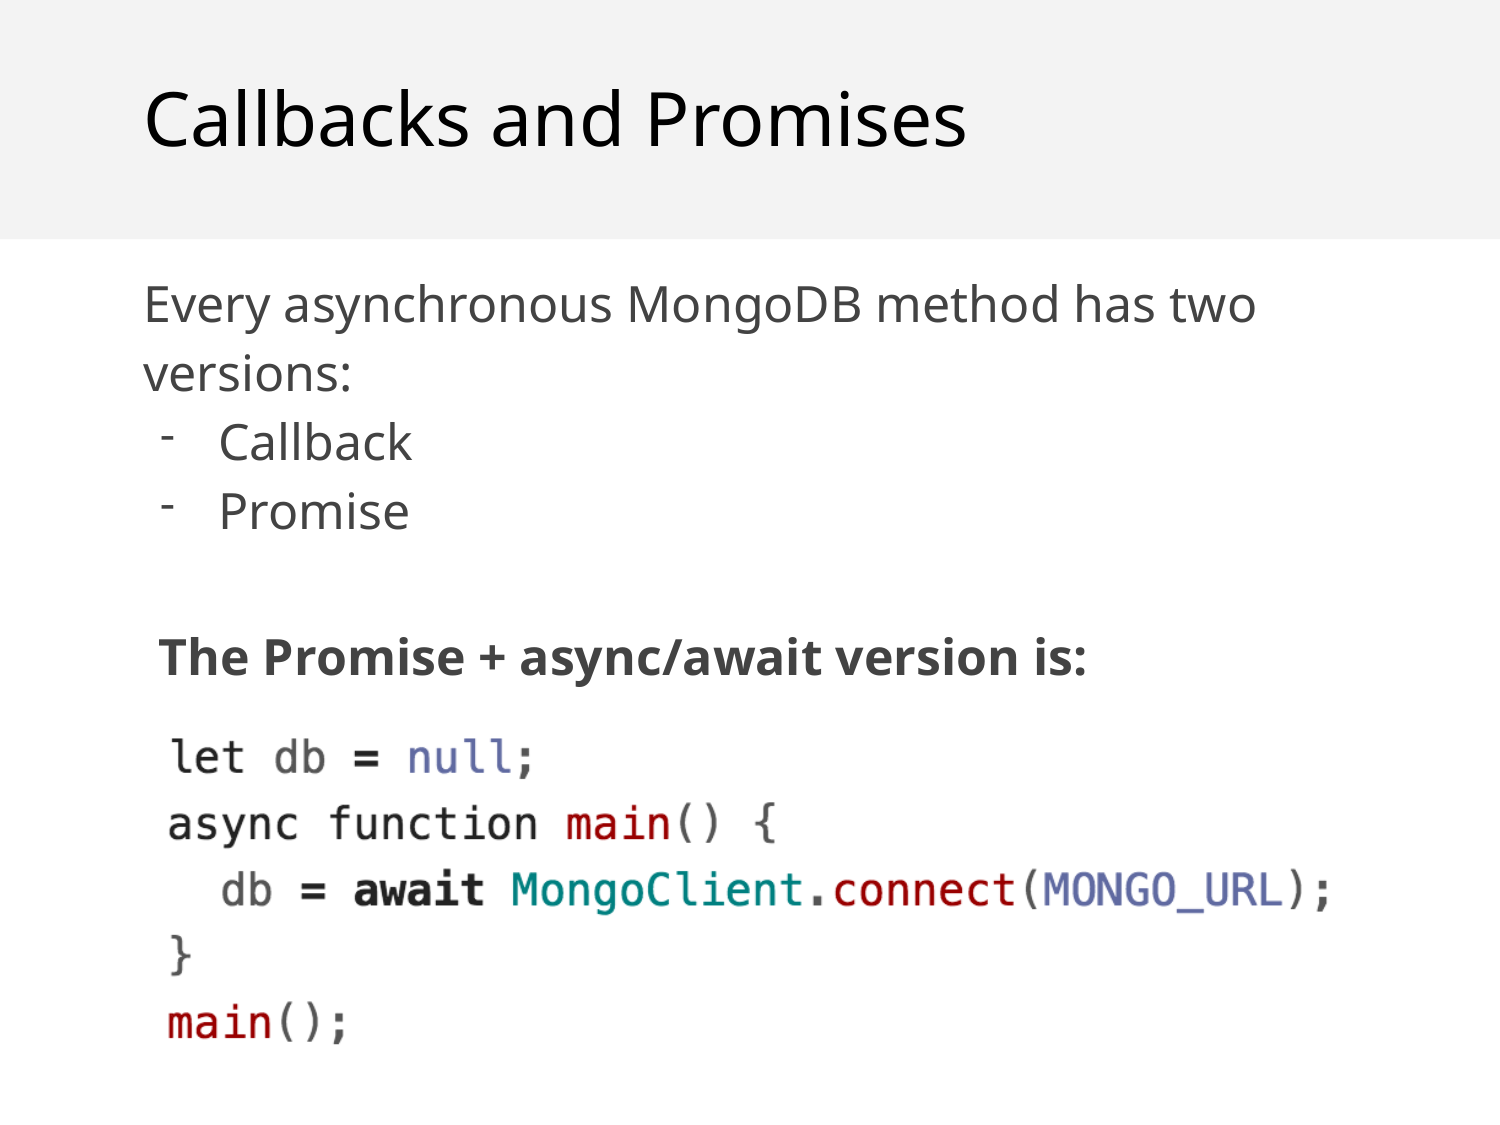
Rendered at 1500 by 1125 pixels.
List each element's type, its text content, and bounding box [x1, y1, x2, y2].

picture [144, 714, 1356, 1075]
list Every asynchronous MongoDB method has two versions: Callback Promise [128, 248, 1372, 502]
list The Promise + async/await version is: [143, 601, 1387, 715]
title Callbacks and Promises [128, 56, 1372, 183]
